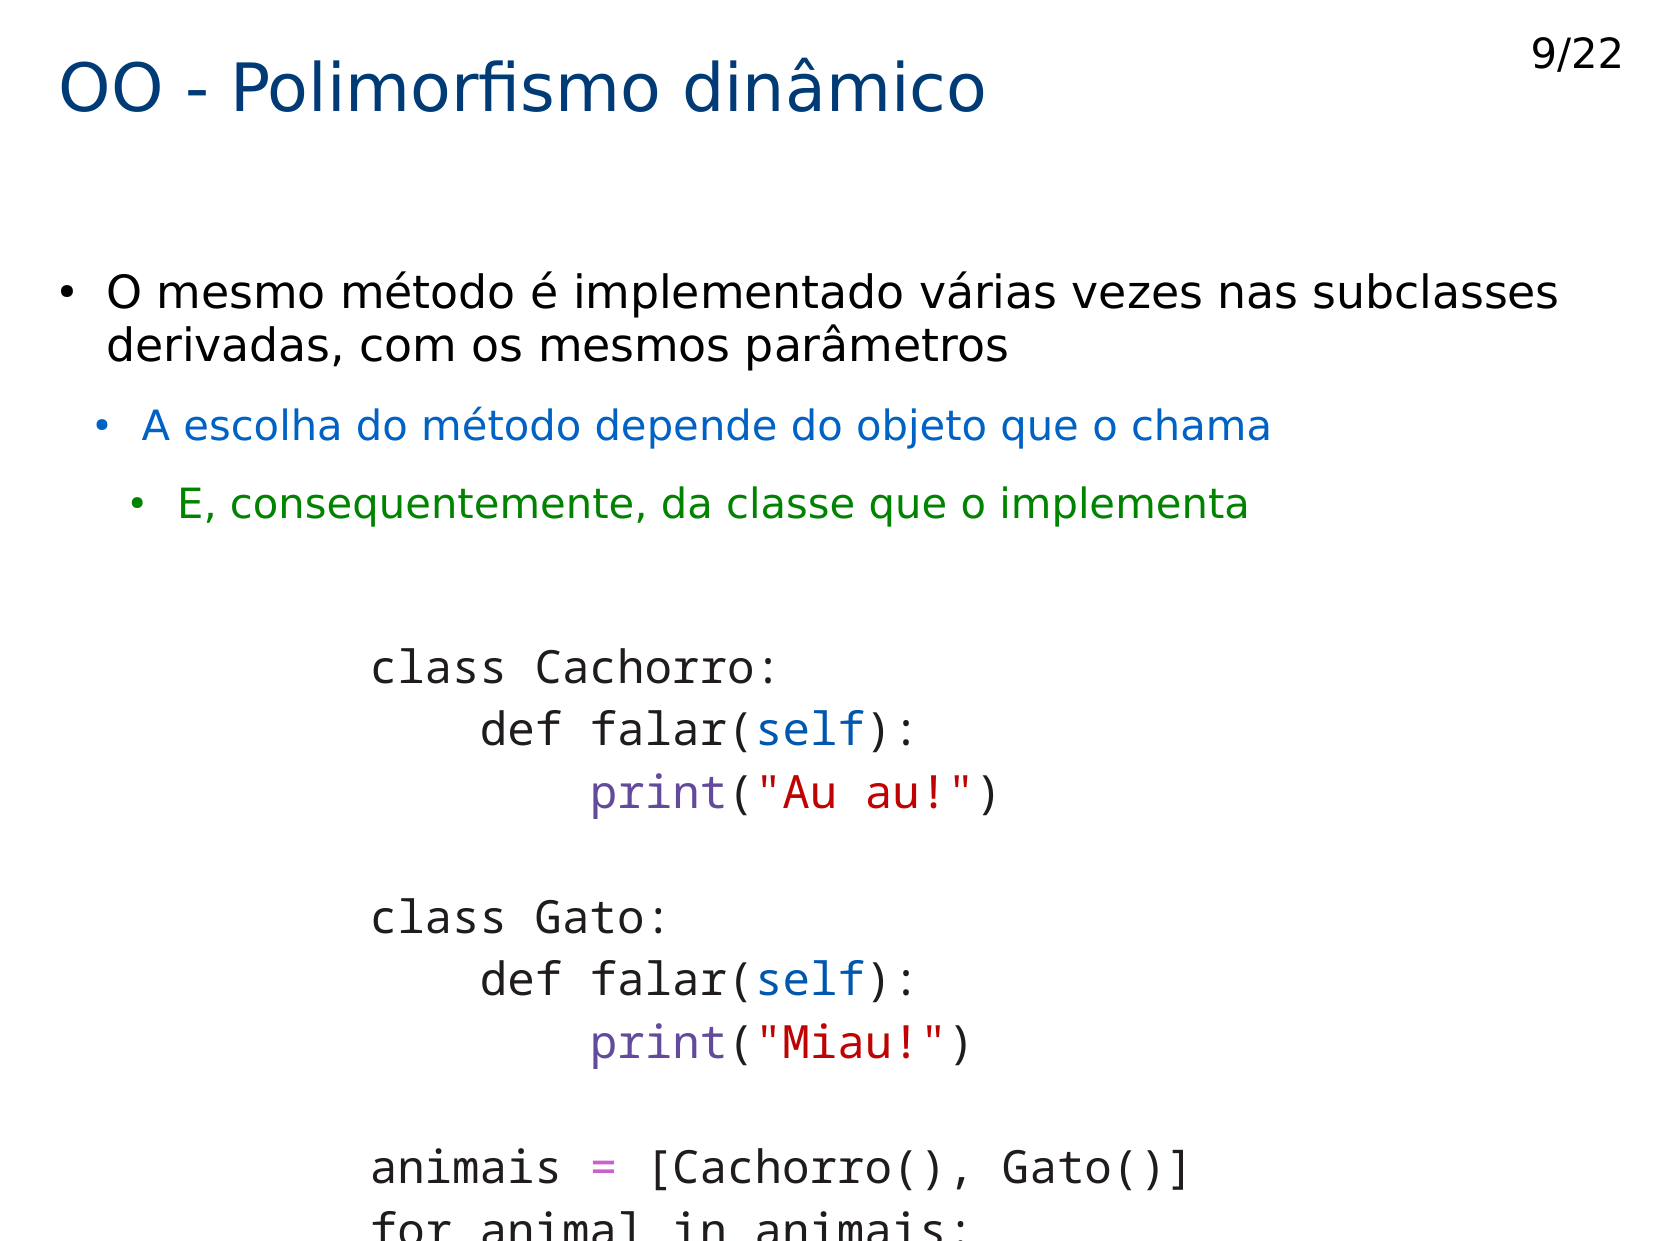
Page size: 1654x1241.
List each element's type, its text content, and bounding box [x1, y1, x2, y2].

title OO - Polimorfismo dinâmico [59, 29, 1506, 148]
text_box class Cachorro: def falar(self): print("Au au!") class Gato: def falar(self): print("Miau!") animais = [Cachorro(), Gato()] for animal in animais: animal.falar() [355, 626, 1311, 1241]
list O mesmo método é implementado várias vezes nas subclasses derivadas, com os mesmos parâmetros A escolha do método depende do objeto que o chama E, consequentemente, da classe que o implementa [59, 265, 1625, 1211]
